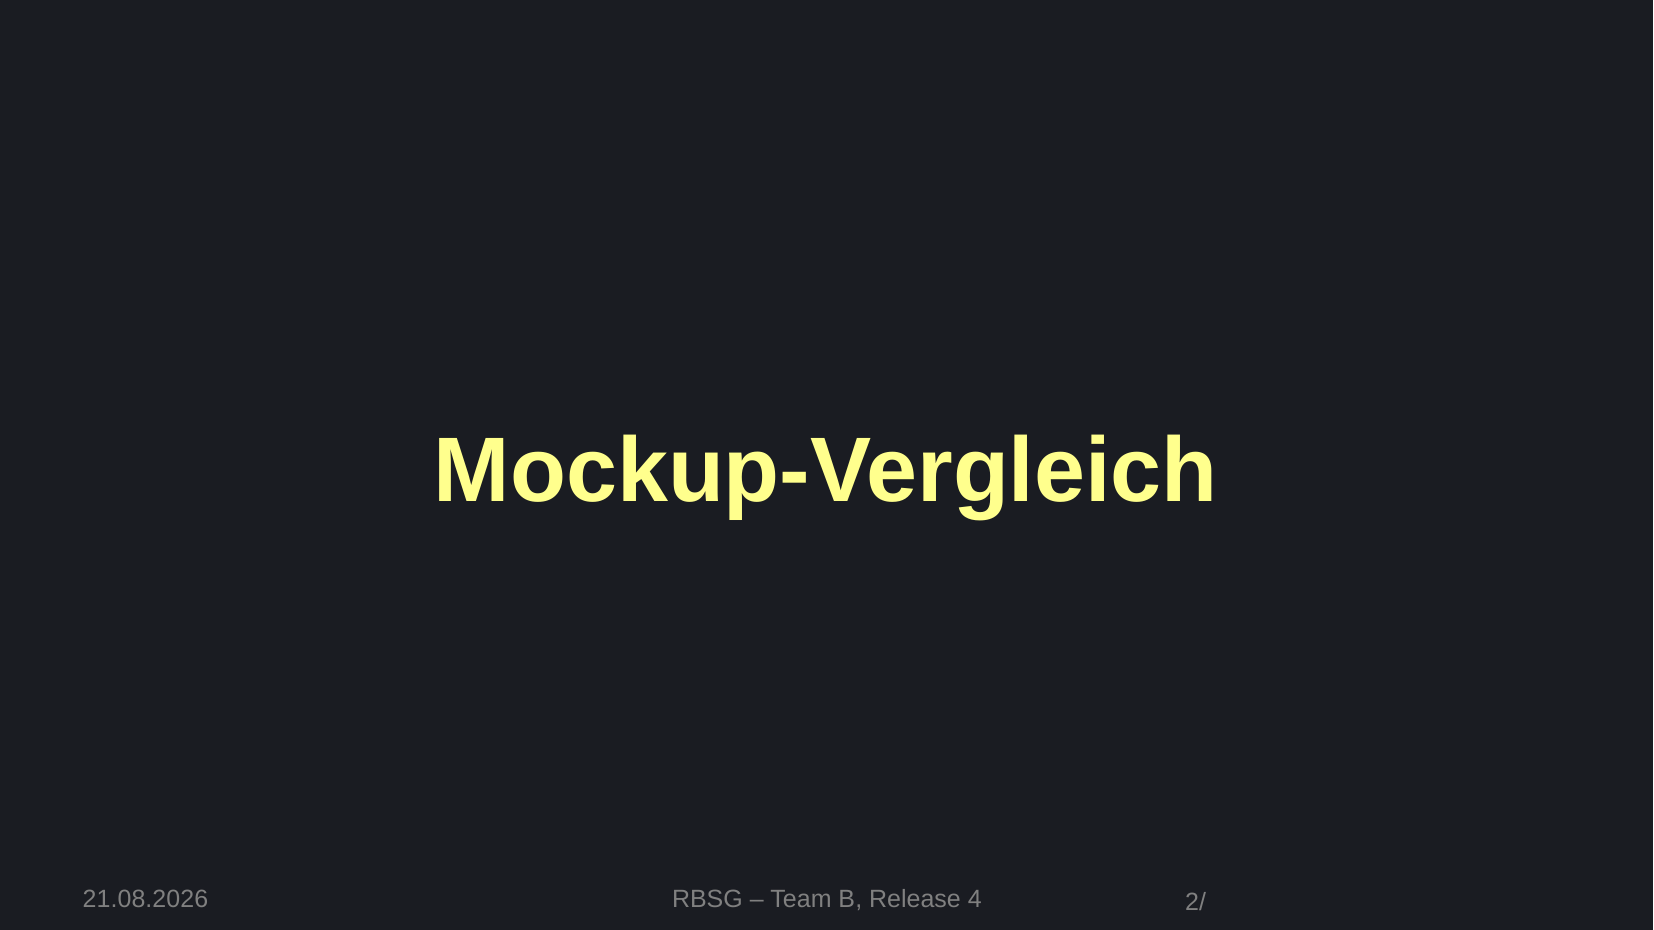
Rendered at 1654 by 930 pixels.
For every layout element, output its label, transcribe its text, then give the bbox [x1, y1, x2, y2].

text_box / [1185, 885, 1571, 912]
title Mockup-Vergleich [82, 387, 1571, 543]
text_box RBSG – Team B, Release 4 [565, 882, 1090, 912]
text_box 03.09.2019 [82, 882, 468, 912]
